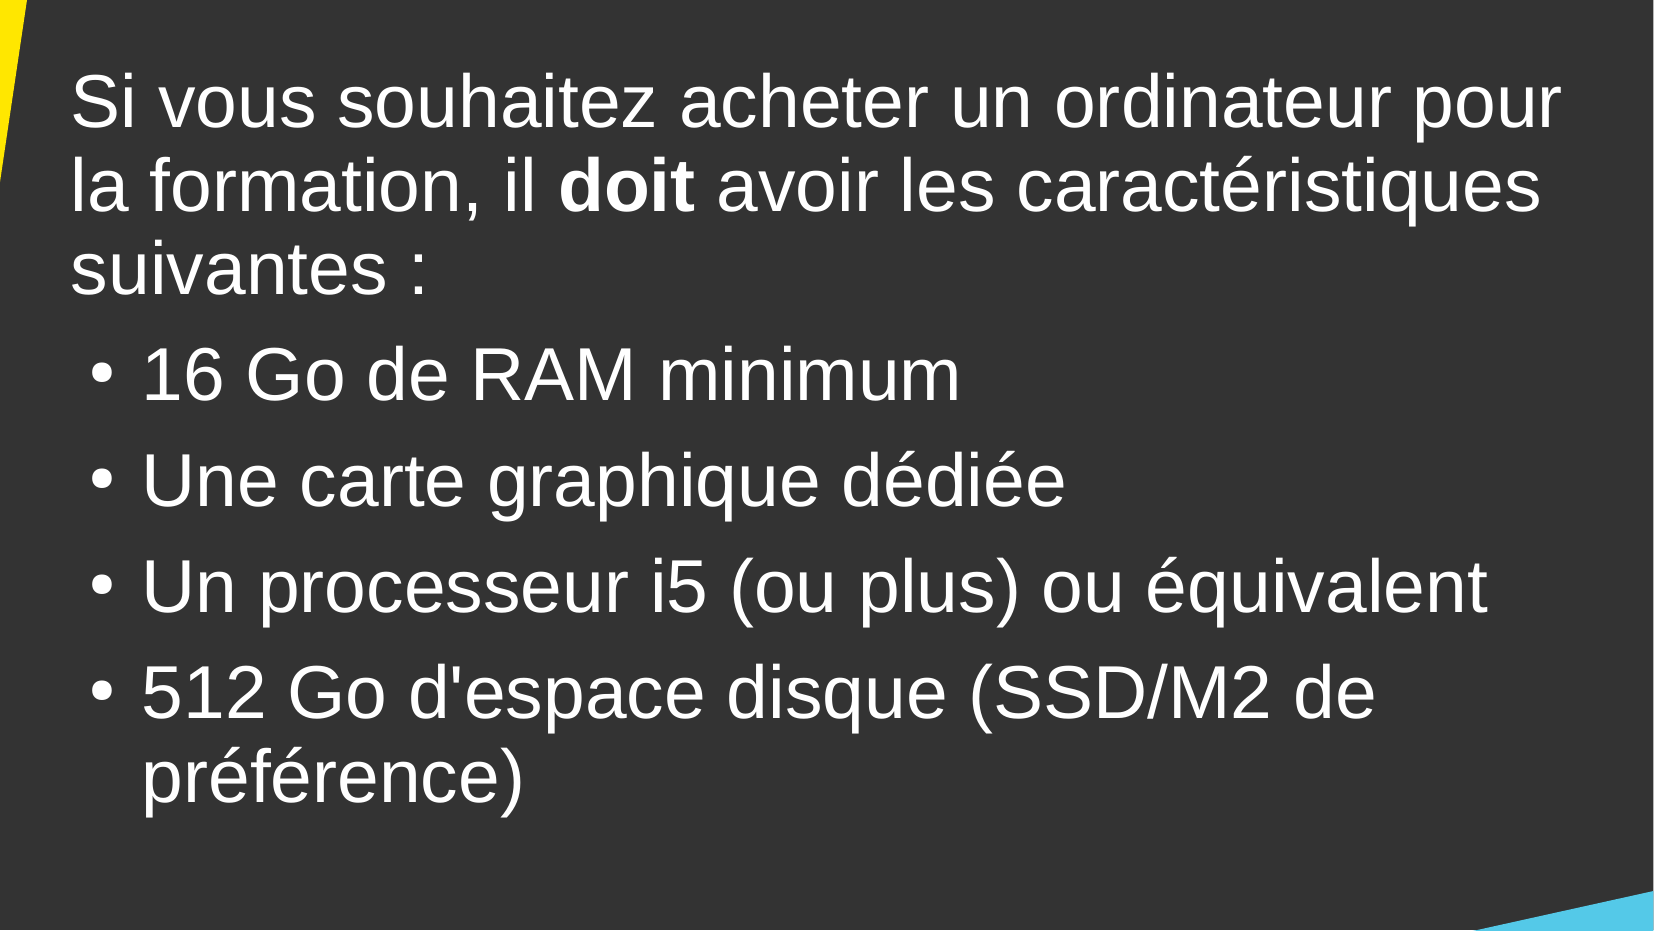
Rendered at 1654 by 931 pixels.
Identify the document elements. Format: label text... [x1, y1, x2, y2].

text_box [1472, 890, 1654, 931]
list Si vous souhaitez acheter un ordinateur pour la formation, il doit avoir les caractéristiques suivantes : 16 Go de RAM minimum Une carte graphique dédiée Un processeur i5 (ou plus) ou équivalent 512 Go d'espace disque (SSD/M2 de préférence) [70, 59, 1595, 875]
text_box [0, 0, 27, 183]
